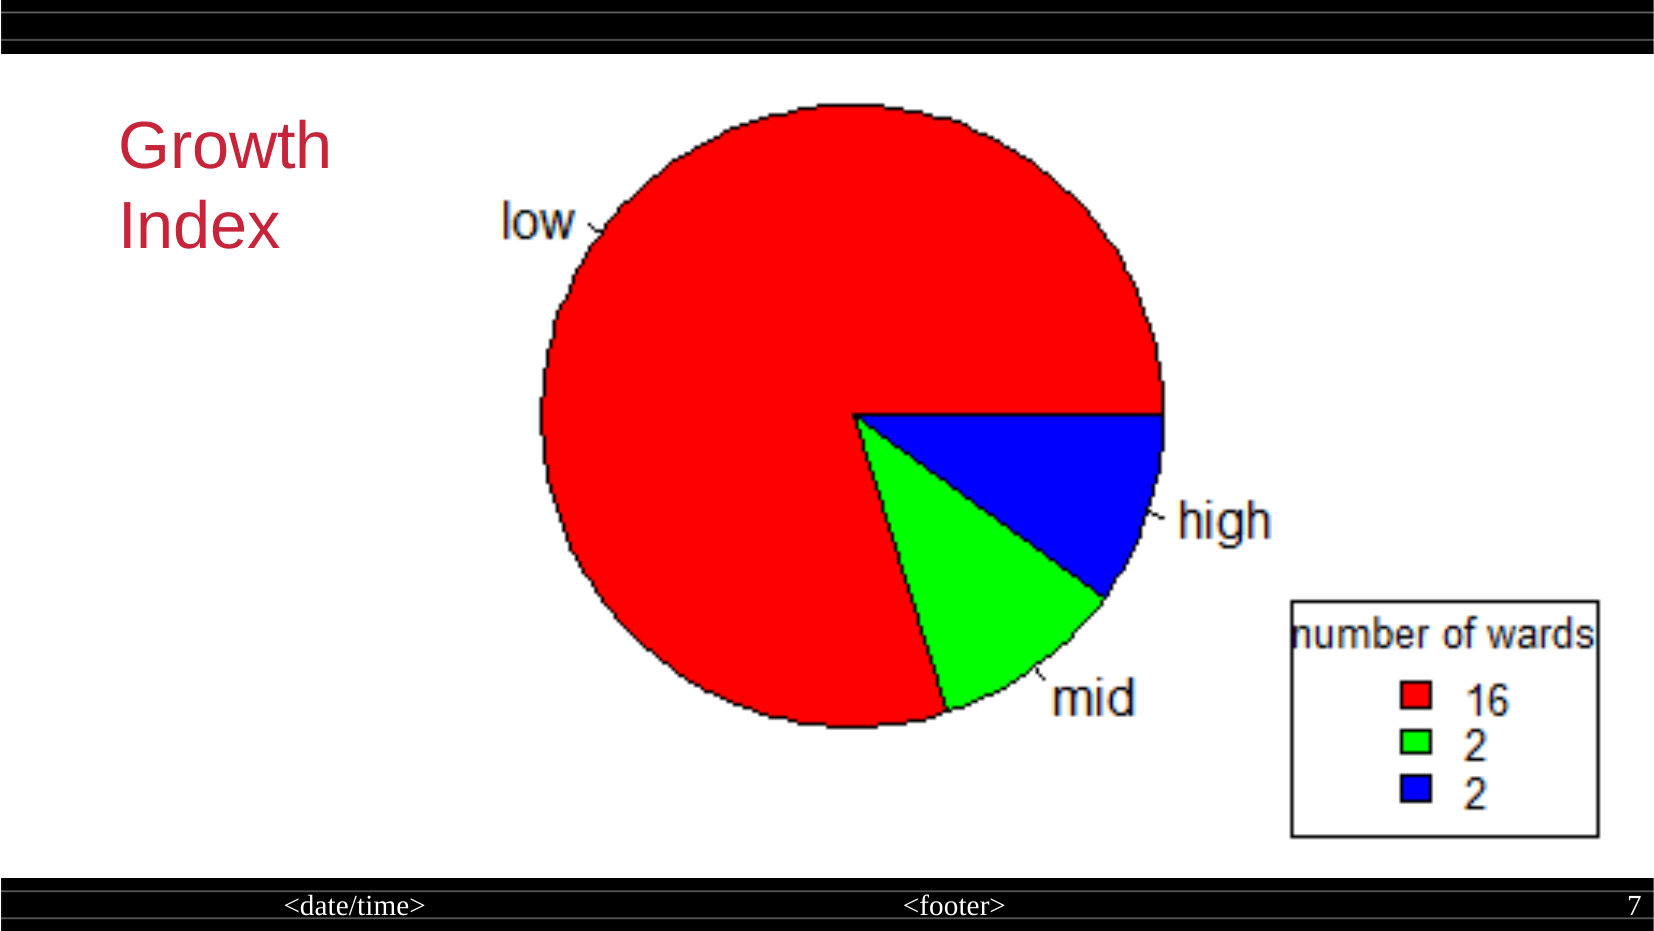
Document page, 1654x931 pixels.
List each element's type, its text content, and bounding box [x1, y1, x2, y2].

picture [1, 0, 1654, 54]
text_box Growth Index [118, 102, 367, 263]
picture [1, 878, 1654, 931]
picture [484, 70, 1641, 863]
